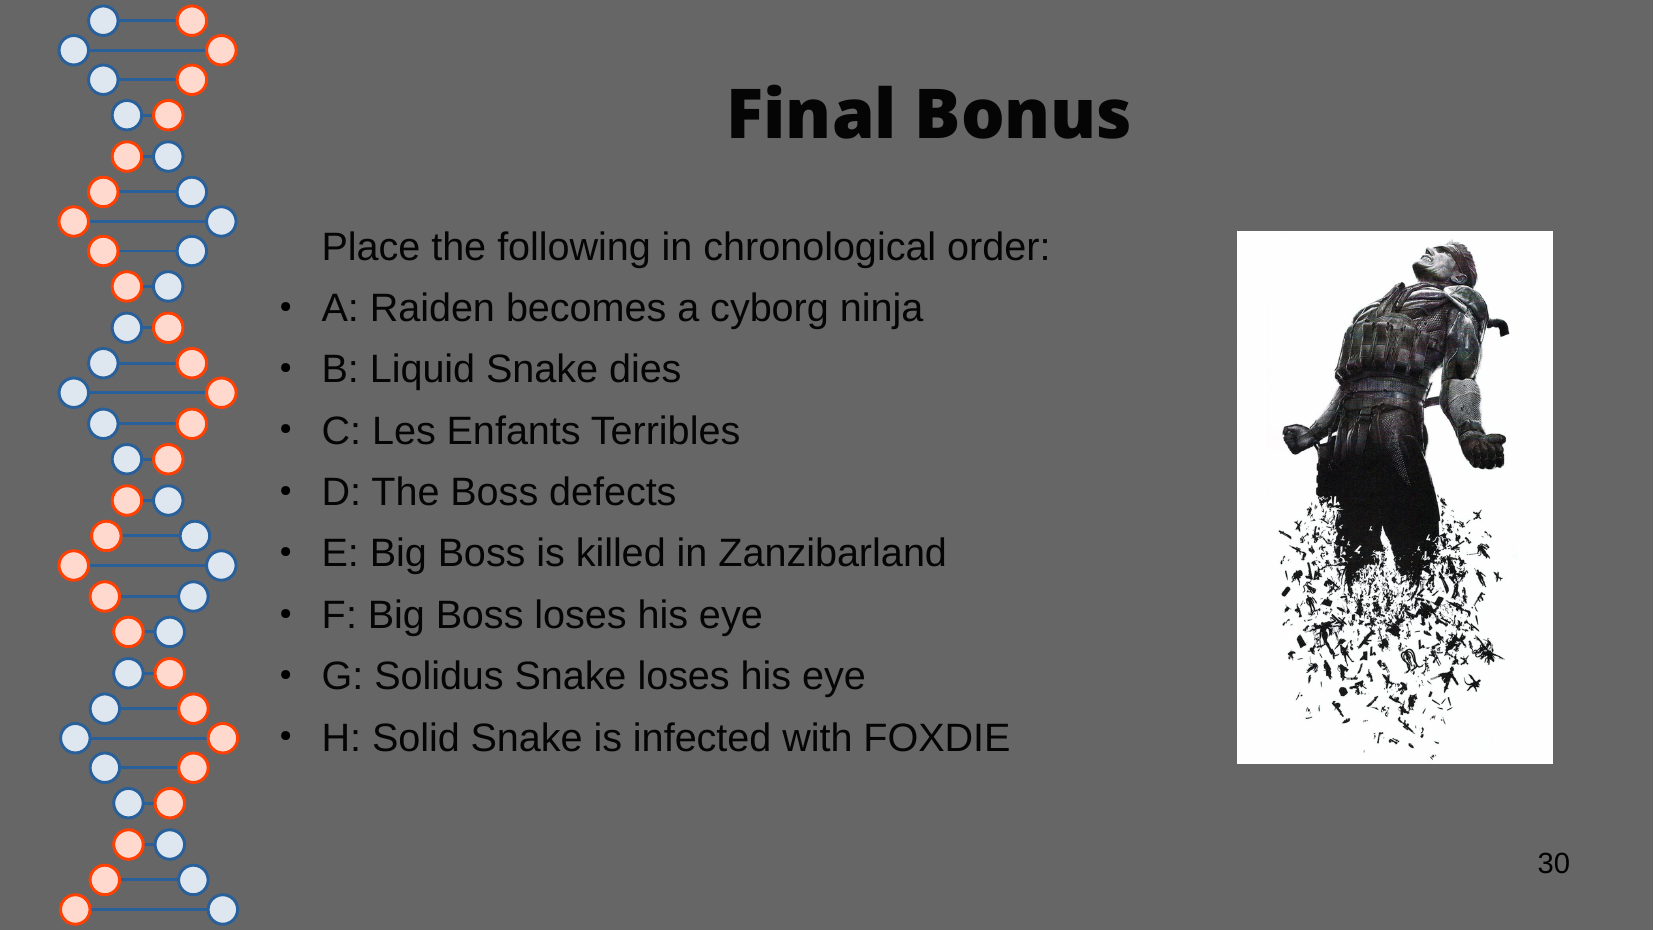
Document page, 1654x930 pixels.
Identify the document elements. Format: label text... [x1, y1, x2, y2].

list Place the following in chronological order: A: Raiden becomes a cyborg ninja B: Liquid Snake dies C: Les Enfants Terribles D: The Boss defects E: Big Boss is killed in Zanzibarland F: Big Boss loses his eye G: Solidus Snake loses his eye H: Solid Snake is infected with FOXDIE [265, 224, 1594, 764]
title Final Bonus [265, 35, 1594, 189]
picture [1237, 231, 1553, 764]
